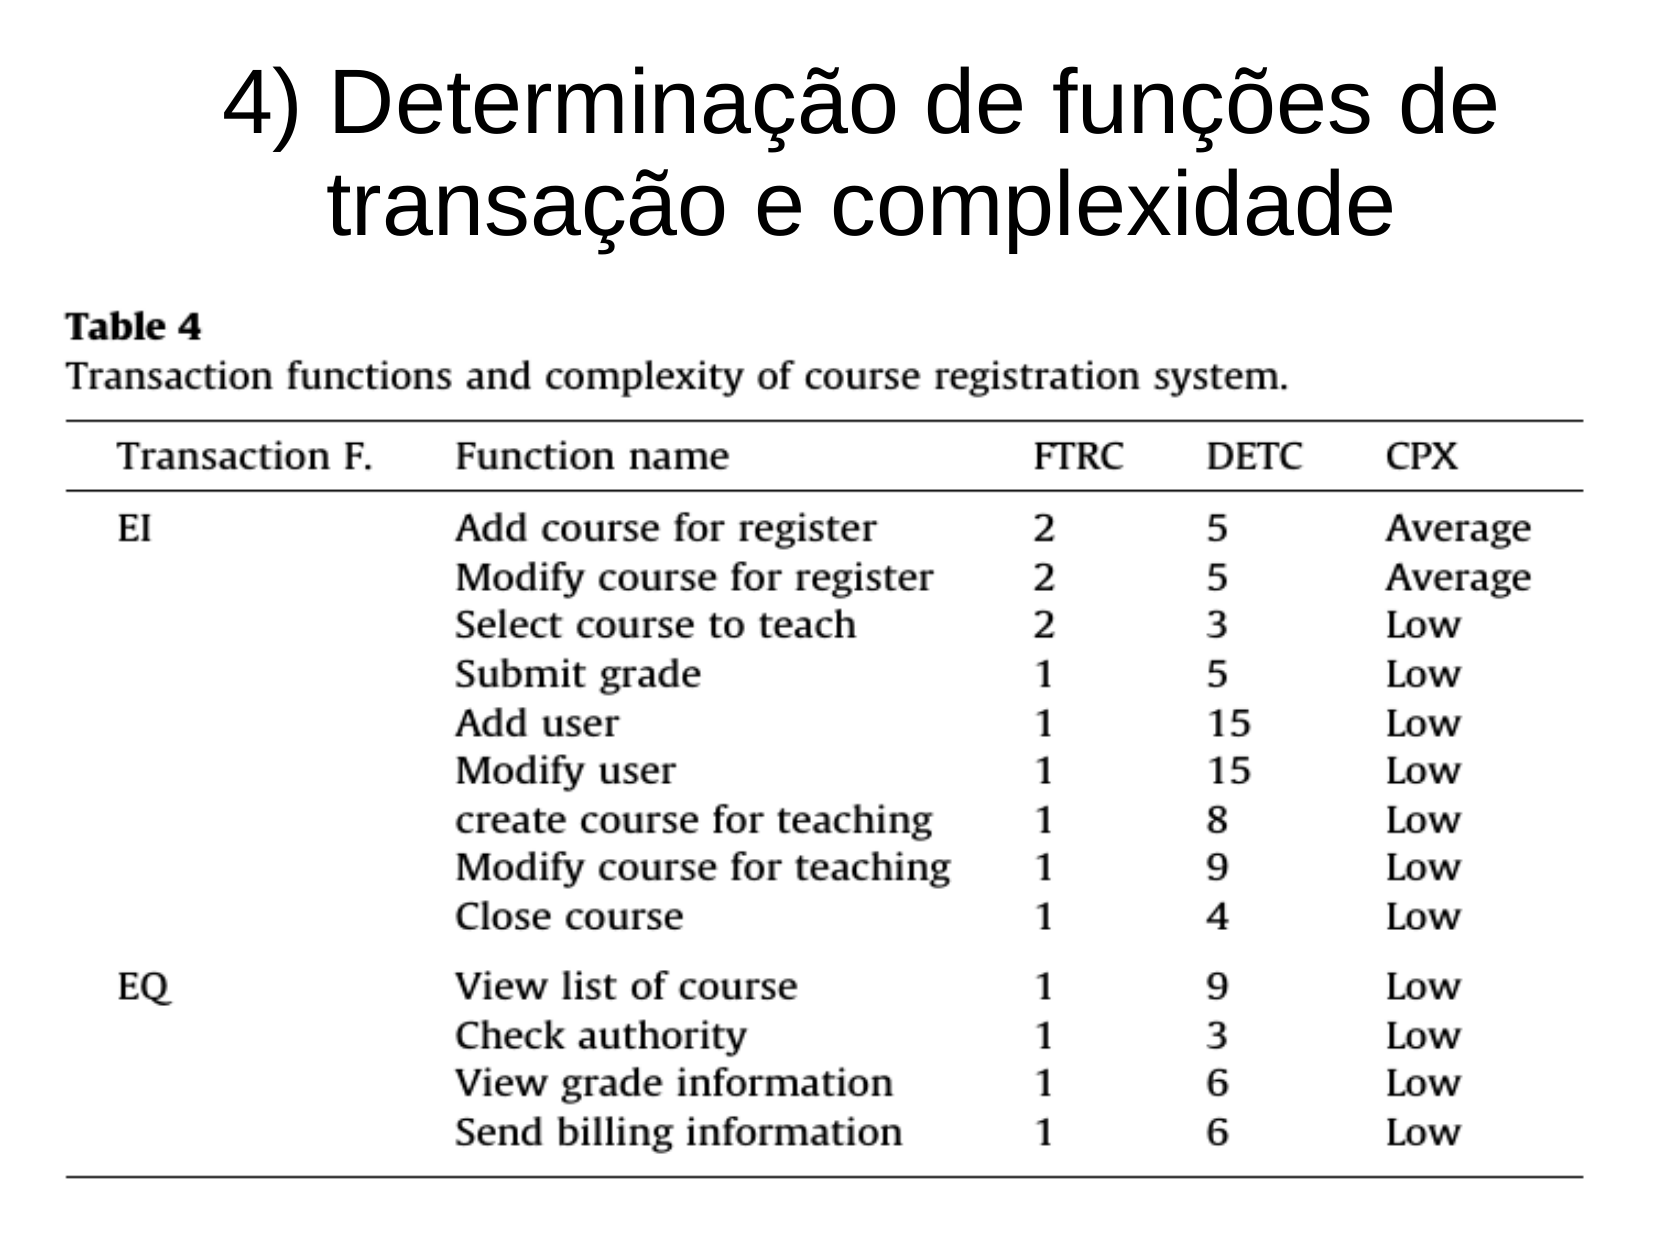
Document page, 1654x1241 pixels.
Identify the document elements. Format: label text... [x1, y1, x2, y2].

title 4) Determinação de funções de transação e complexidade [82, 49, 1571, 257]
picture [49, 295, 1595, 1193]
